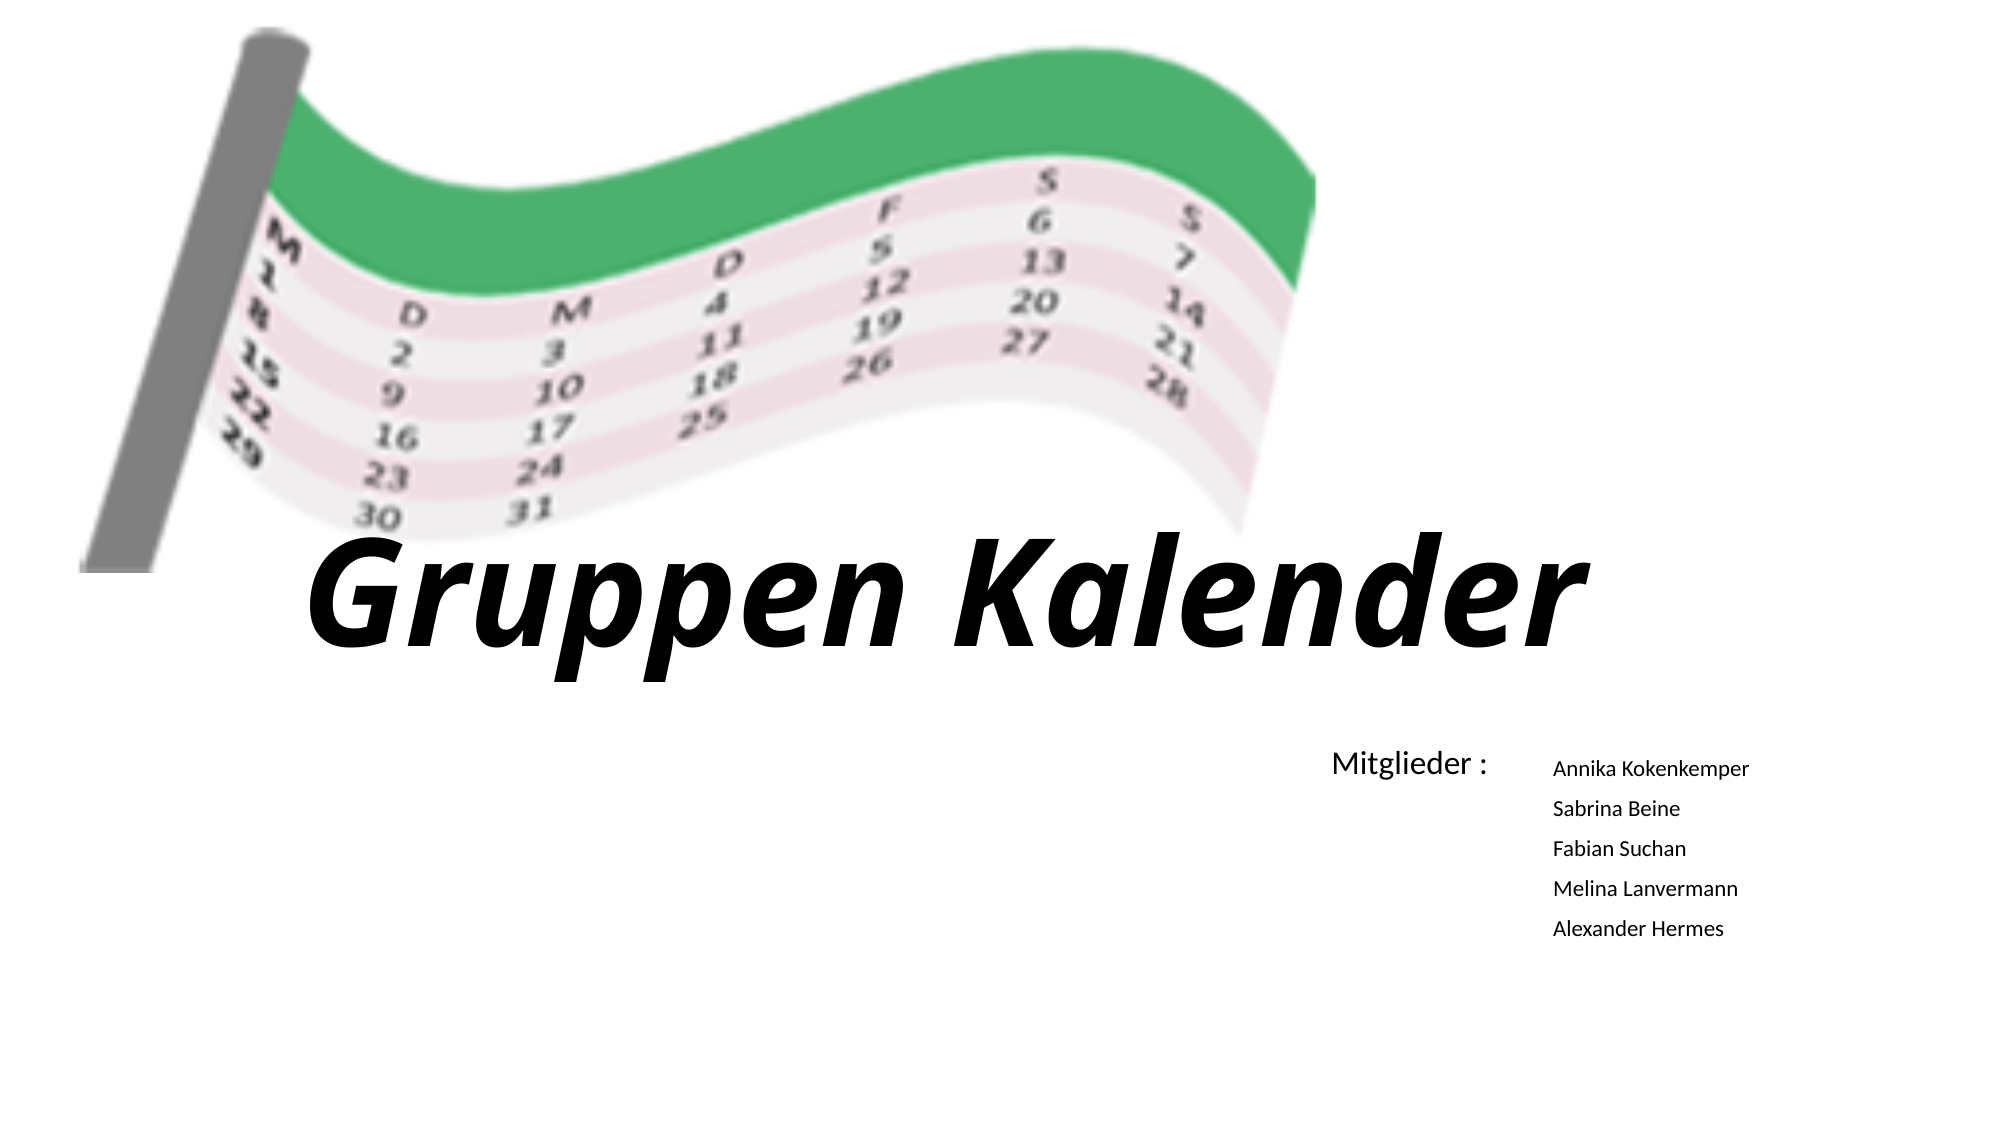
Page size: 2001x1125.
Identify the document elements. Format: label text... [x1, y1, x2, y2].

text_box Annika Kokenkemper Sabrina Beine Fabian Suchan Melina Lanvermann Alexander Hermes [1538, 753, 2000, 960]
subtitle Mitglieder : [1316, 738, 1850, 945]
title Gruppen Kalender [193, 294, 1694, 687]
picture [0, 16, 1694, 573]
